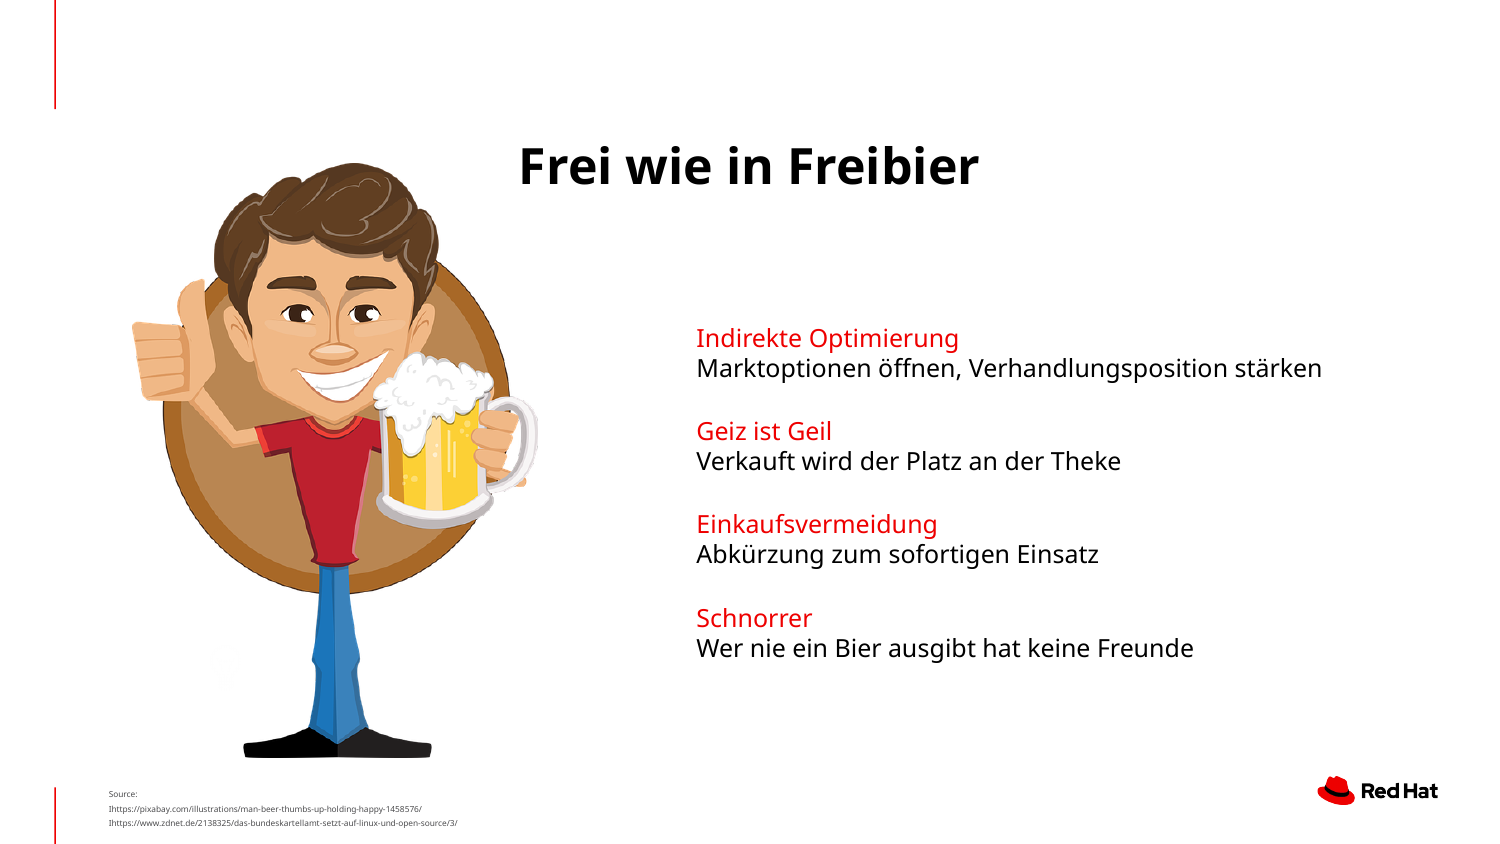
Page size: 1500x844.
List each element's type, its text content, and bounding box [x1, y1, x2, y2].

picture [132, 163, 538, 758]
text_box Indirekte Optimierung Marktoptionen öffnen, Verhandlungsposition stärken Geiz ist Geil Verkauft wird der Platz an der Theke Einkaufsvermeidung Abkürzung zum sofortigen Einsatz Schnorrer Wer nie ein Bier ausgibt hat keine Freunde [696, 312, 1372, 703]
text_box Frei wie in Freibier [215, 116, 1285, 236]
picture [1317, 776, 1438, 805]
text_box Source: Ihttps://pixabay.com/illustrations/man-beer-thumbs-up-holding-happy-1458576/ Ihttps://www.zdnet.de/2138325/das-bundeskartellamt-setzt-auf-linux-und-open-source/3/ [108, 758, 1239, 828]
